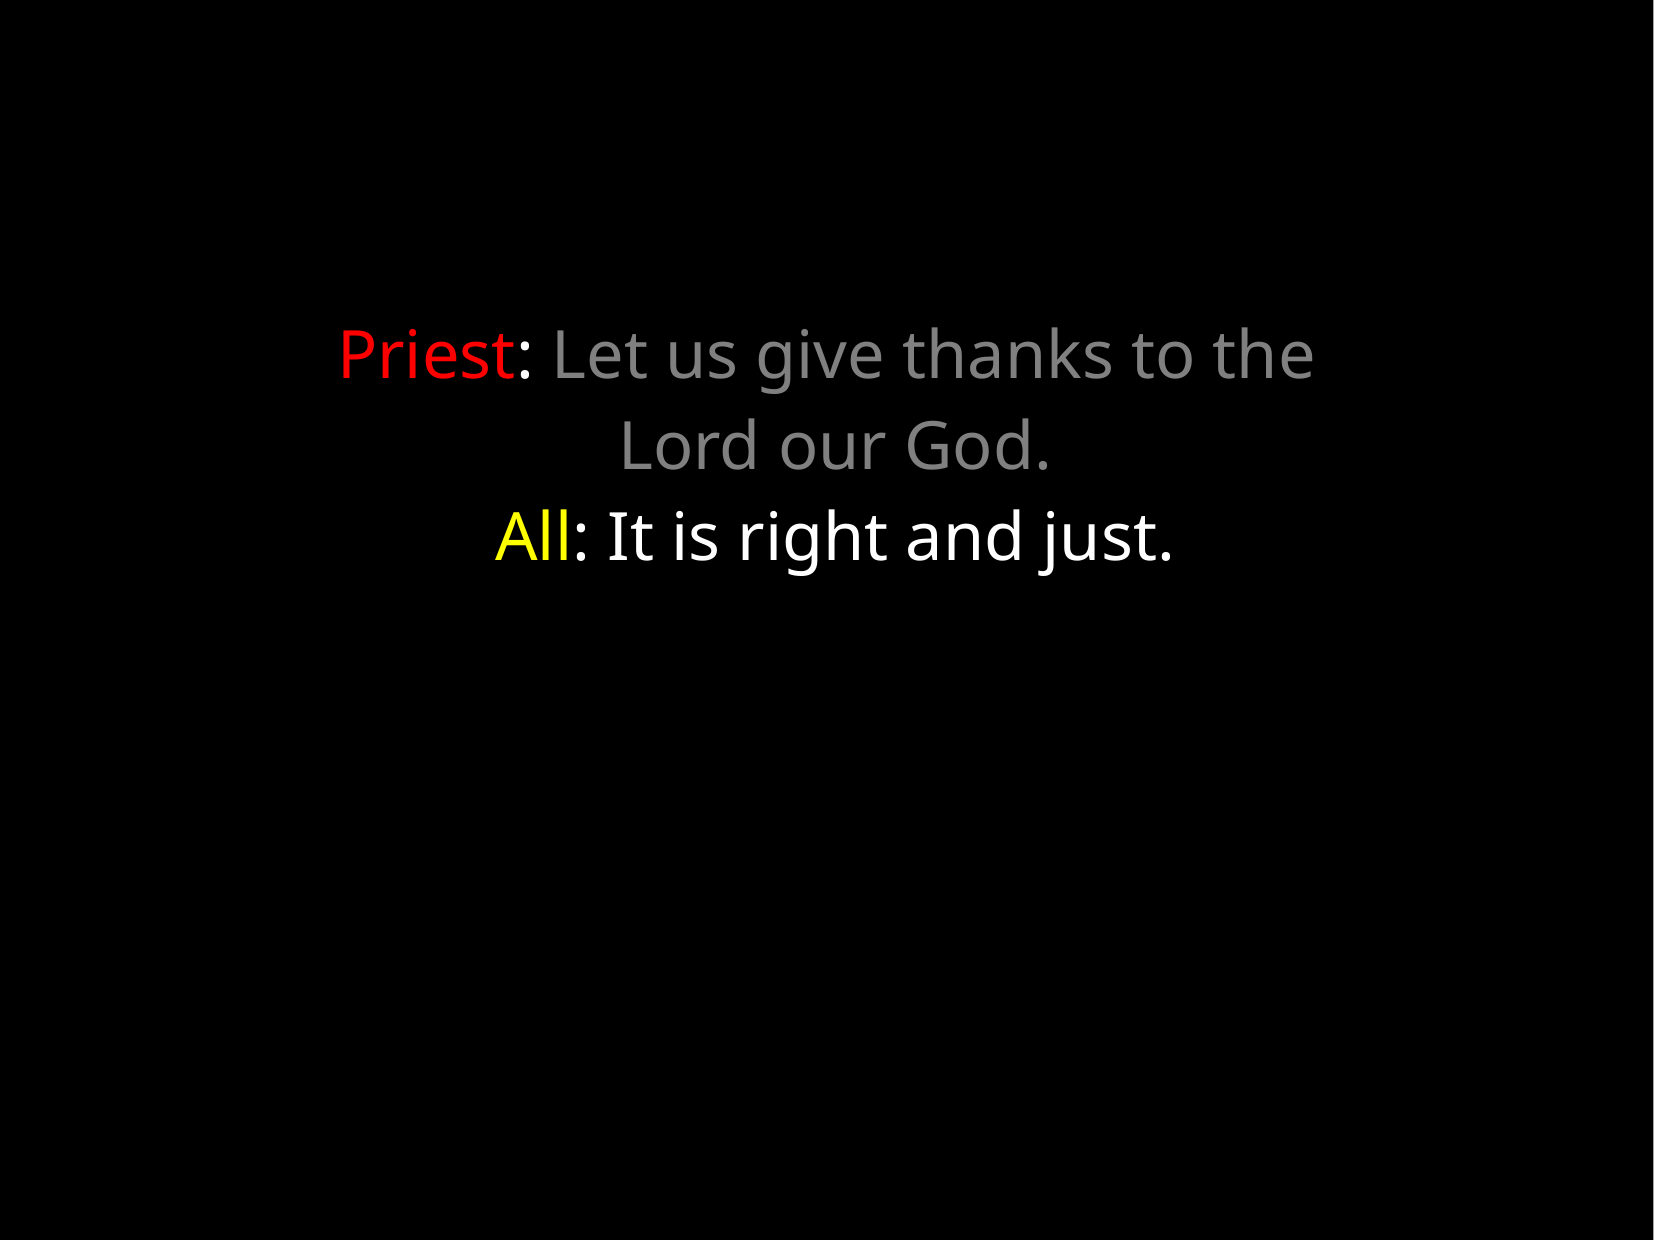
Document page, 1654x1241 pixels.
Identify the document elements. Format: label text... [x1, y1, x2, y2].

list Priest: Let us give thanks to the Lord our God. All: It is right and just. [0, 307, 1654, 1027]
